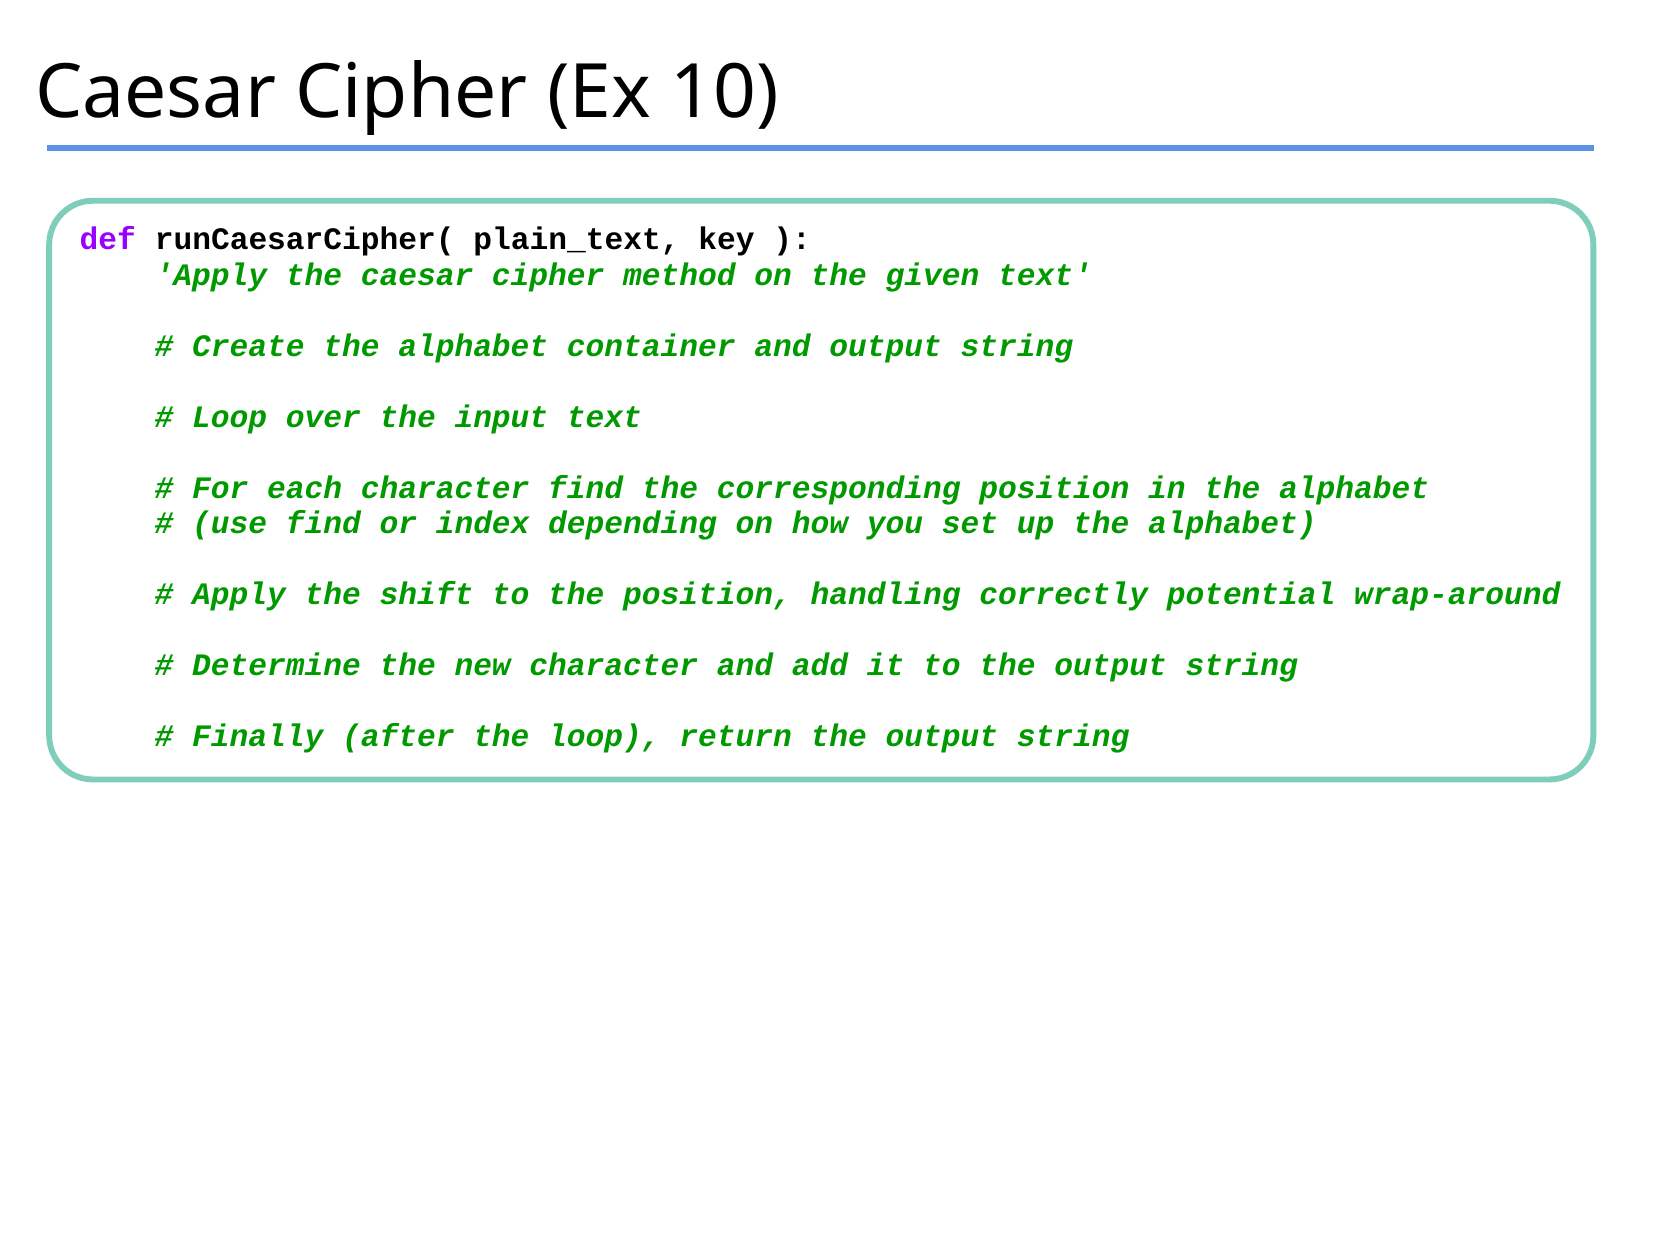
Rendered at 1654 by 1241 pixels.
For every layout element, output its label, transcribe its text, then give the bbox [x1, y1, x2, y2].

text_box def runCaesarCipher( plain_text, key ): 'Apply the caesar cipher method on the given text' # Create the alphabet container and output string # Loop over the input text # For each character find the corresponding position in the alphabet # (use find or index depending on how you set up the alphabet) # Apply the shift to the position, handling correctly potential wrap-around # Determine the new character and add it to the output string # Finally (after the loop), return the output string [49, 200, 1594, 780]
title Caesar Cipher (Ex 10) [35, 29, 1217, 148]
